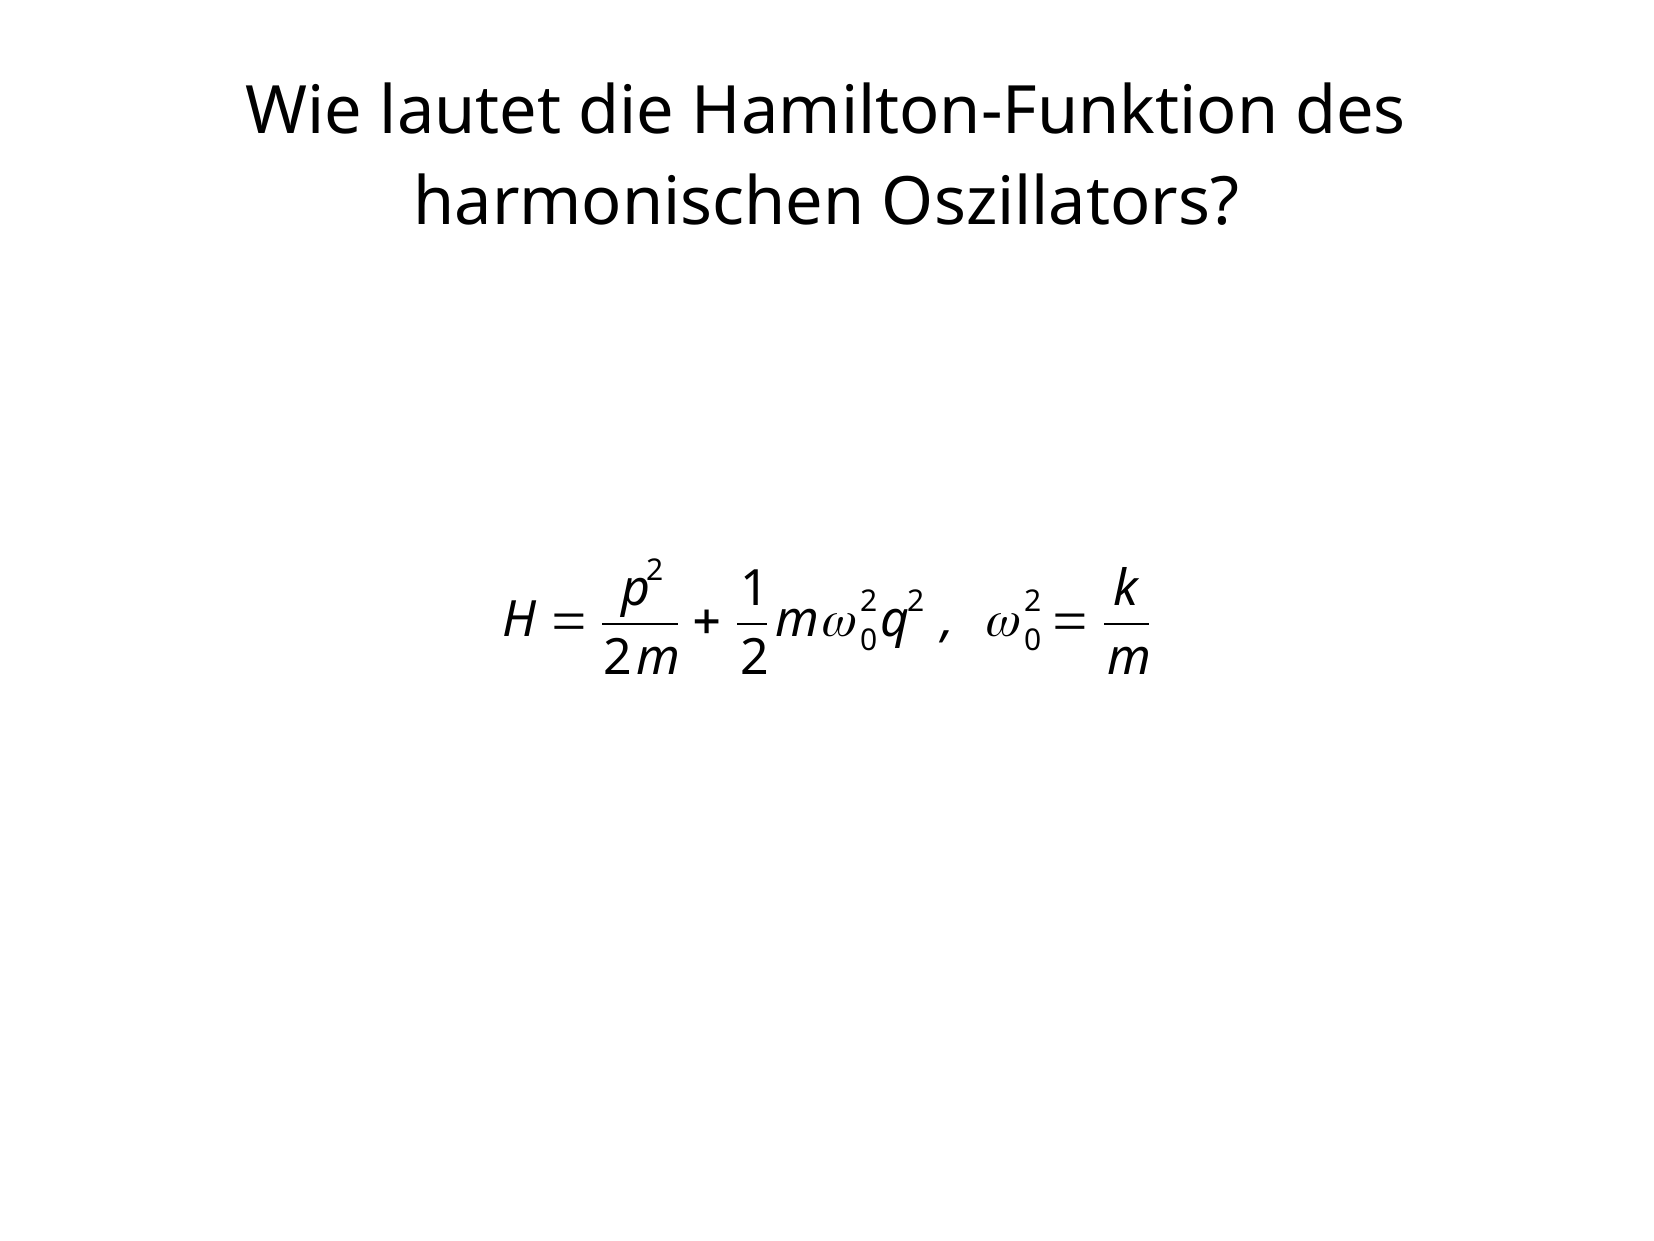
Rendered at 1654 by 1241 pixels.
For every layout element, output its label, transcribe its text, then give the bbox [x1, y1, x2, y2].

chart [496, 552, 1158, 688]
title Wie lautet die Hamilton-Funktion des harmonischen Oszillators? [82, 49, 1571, 257]
